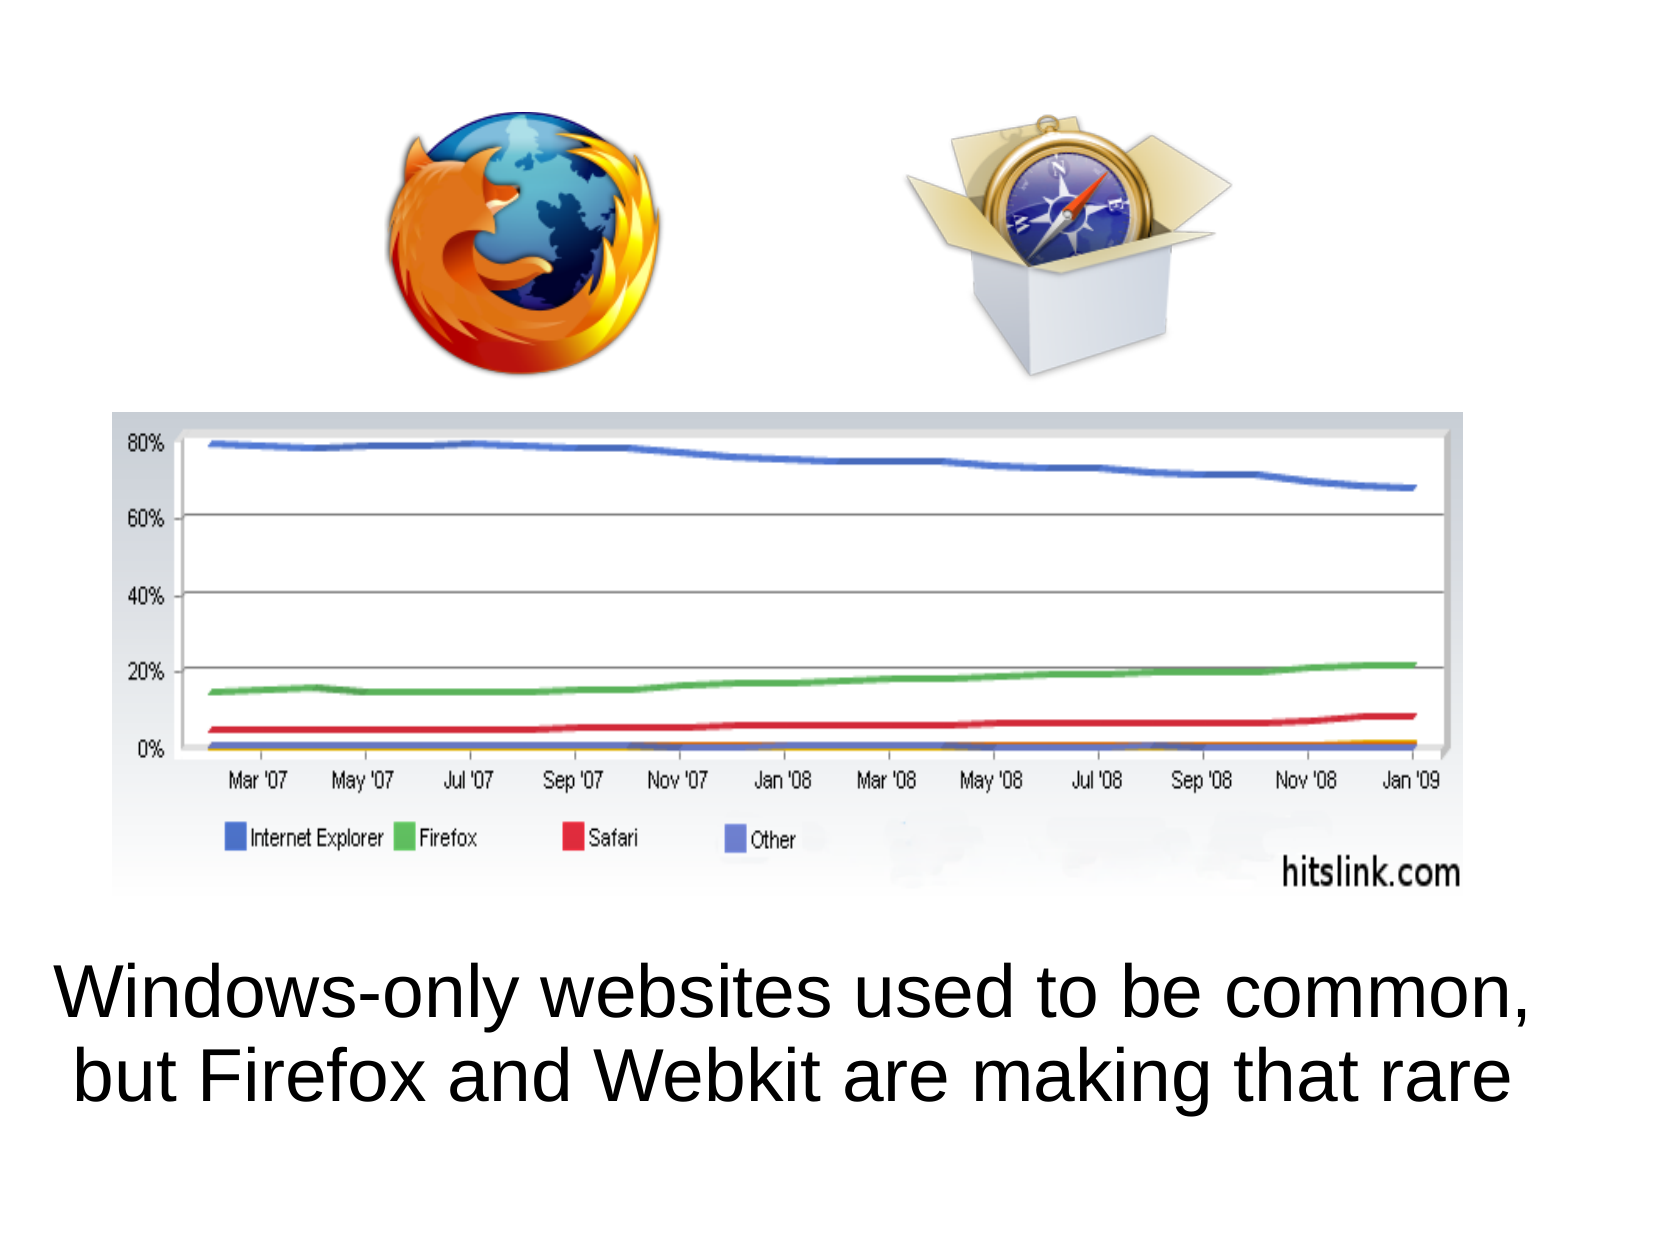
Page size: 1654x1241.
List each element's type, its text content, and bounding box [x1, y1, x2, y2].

picture [383, 112, 676, 391]
picture [900, 112, 1236, 385]
title Windows-only websites used to be common, but Firefox and Webkit are making that rare [49, 937, 1538, 1130]
picture [112, 412, 1463, 901]
